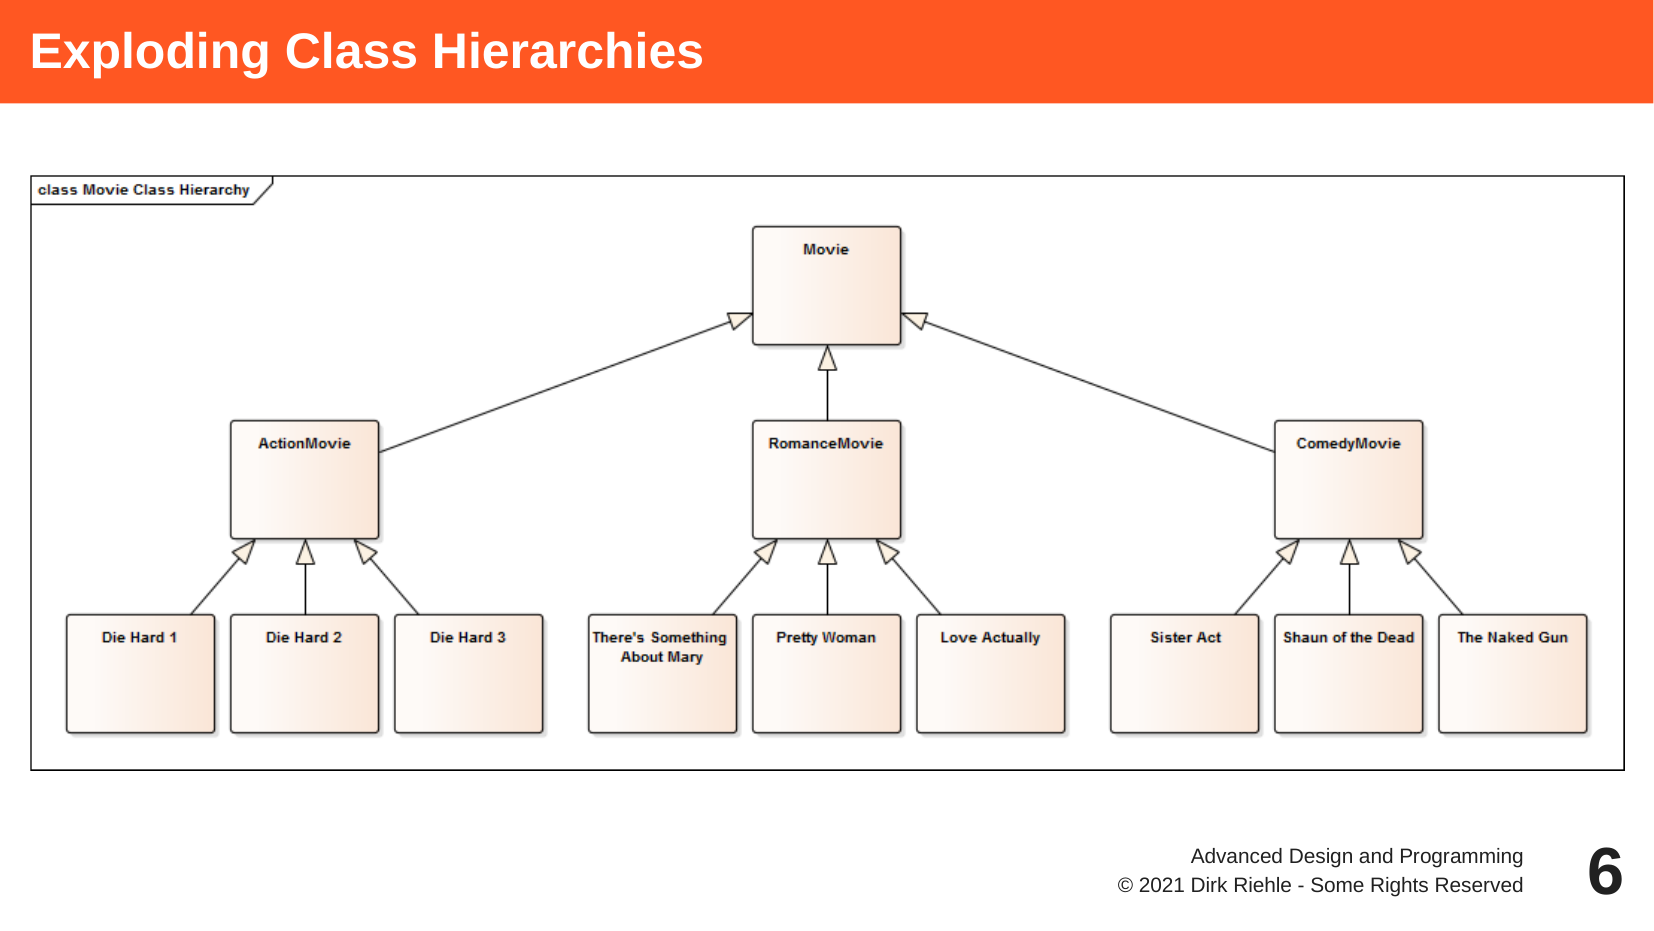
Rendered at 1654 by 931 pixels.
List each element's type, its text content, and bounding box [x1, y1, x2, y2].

title Exploding Class Hierarchies [0, 0, 1654, 104]
picture [29, 132, 1625, 812]
